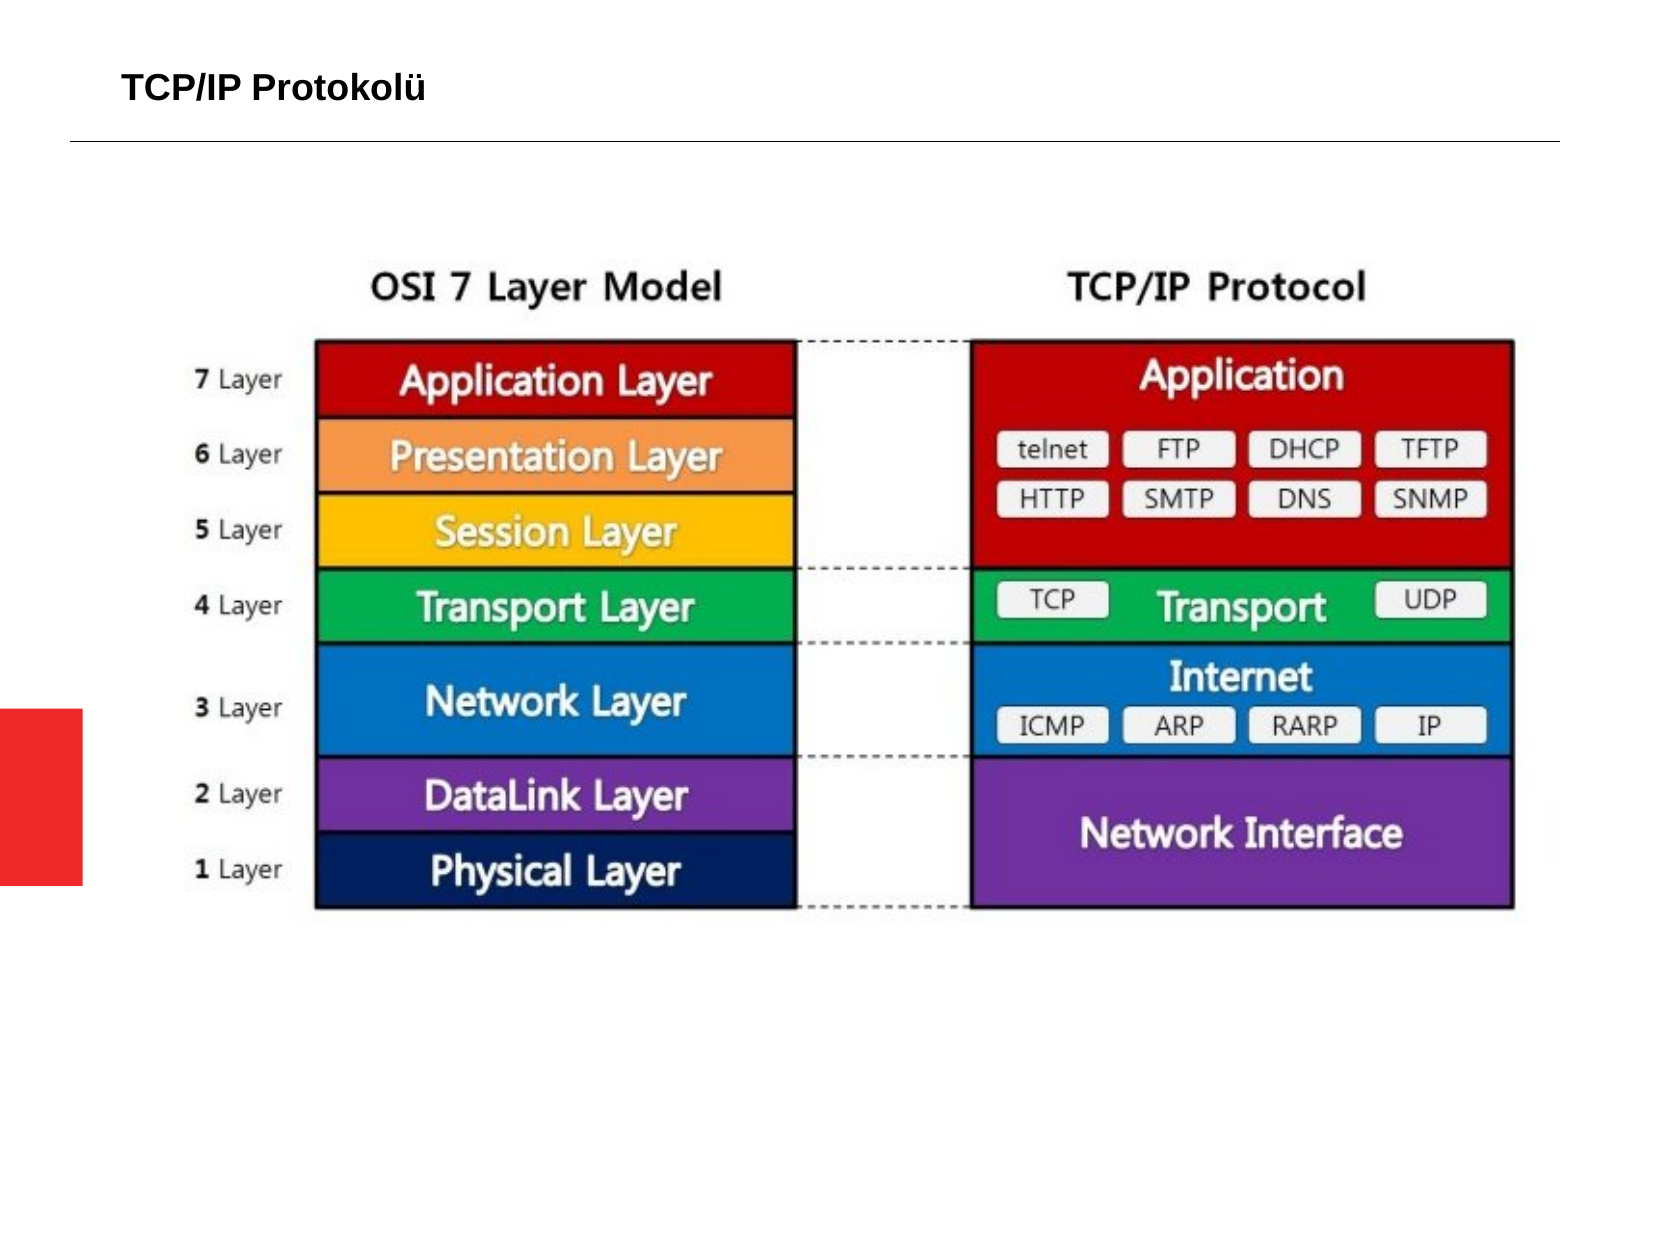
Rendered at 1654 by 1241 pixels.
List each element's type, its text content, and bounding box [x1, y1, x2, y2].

picture [165, 254, 1560, 948]
text_box TCP/IP Protokolü [106, 59, 1536, 116]
